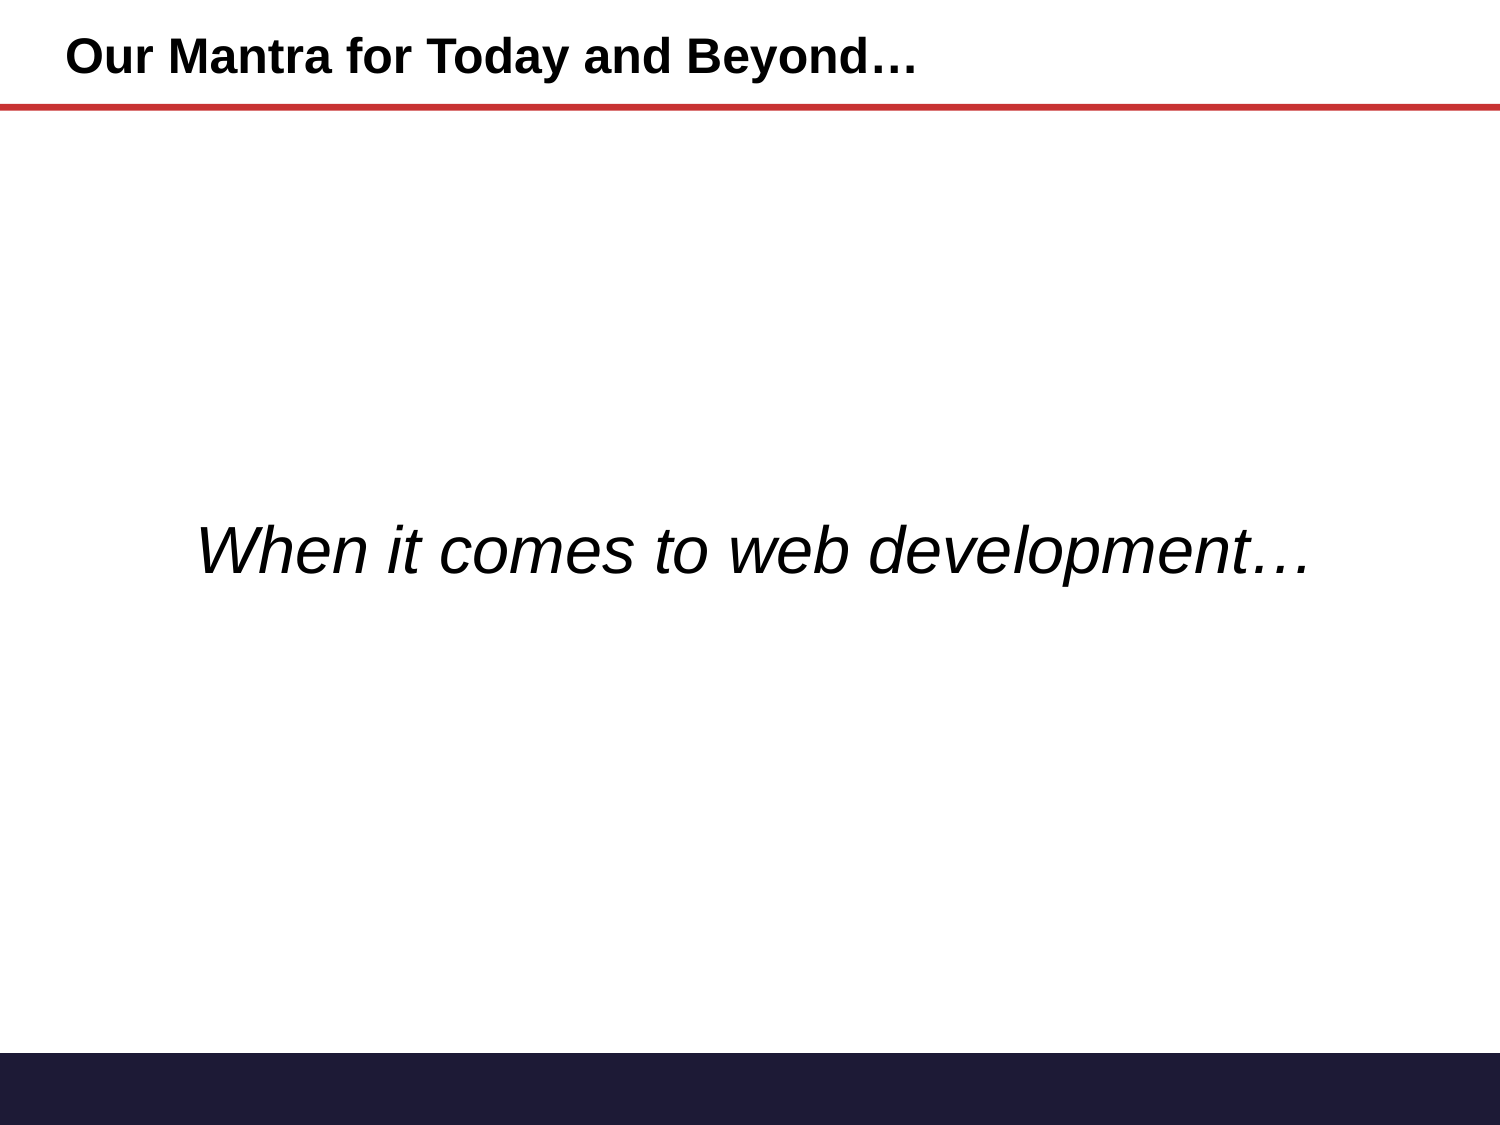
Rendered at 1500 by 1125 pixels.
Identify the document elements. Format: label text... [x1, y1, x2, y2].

text_box When it comes to web development… [49, 499, 1463, 595]
title Our Mantra for Today and Beyond… [50, 0, 948, 108]
